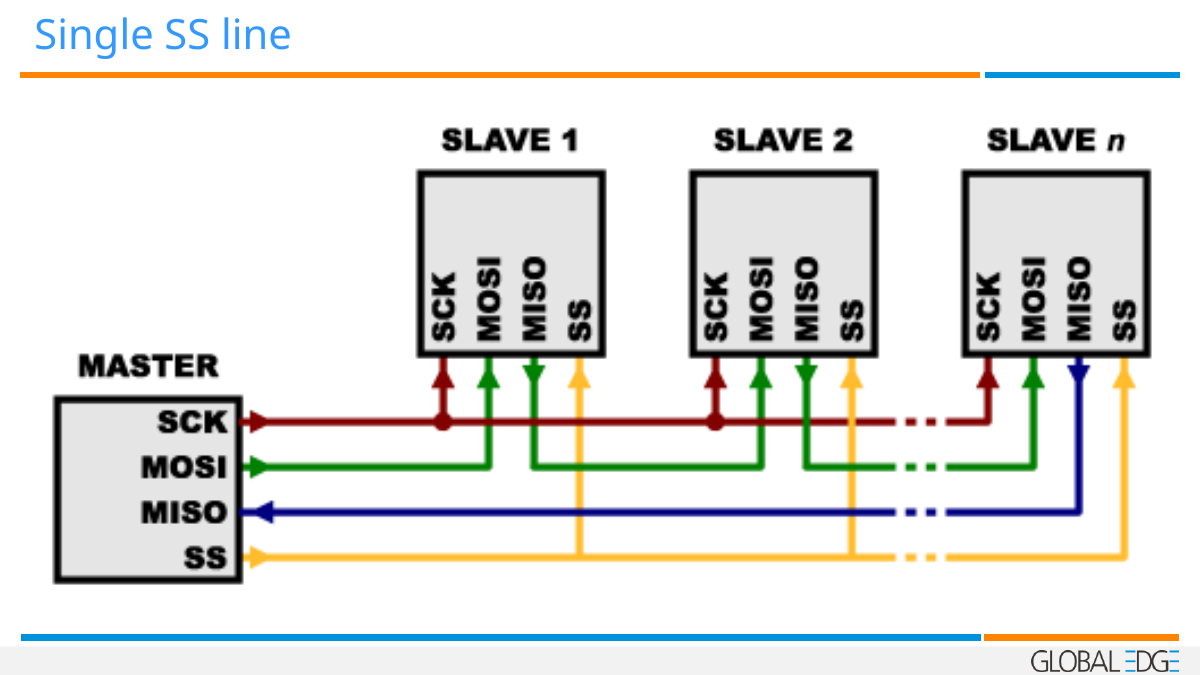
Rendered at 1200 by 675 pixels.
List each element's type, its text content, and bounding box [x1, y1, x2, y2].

picture [1031, 650, 1179, 672]
title Single SS line [23, 6, 1099, 60]
picture [35, 106, 1170, 603]
